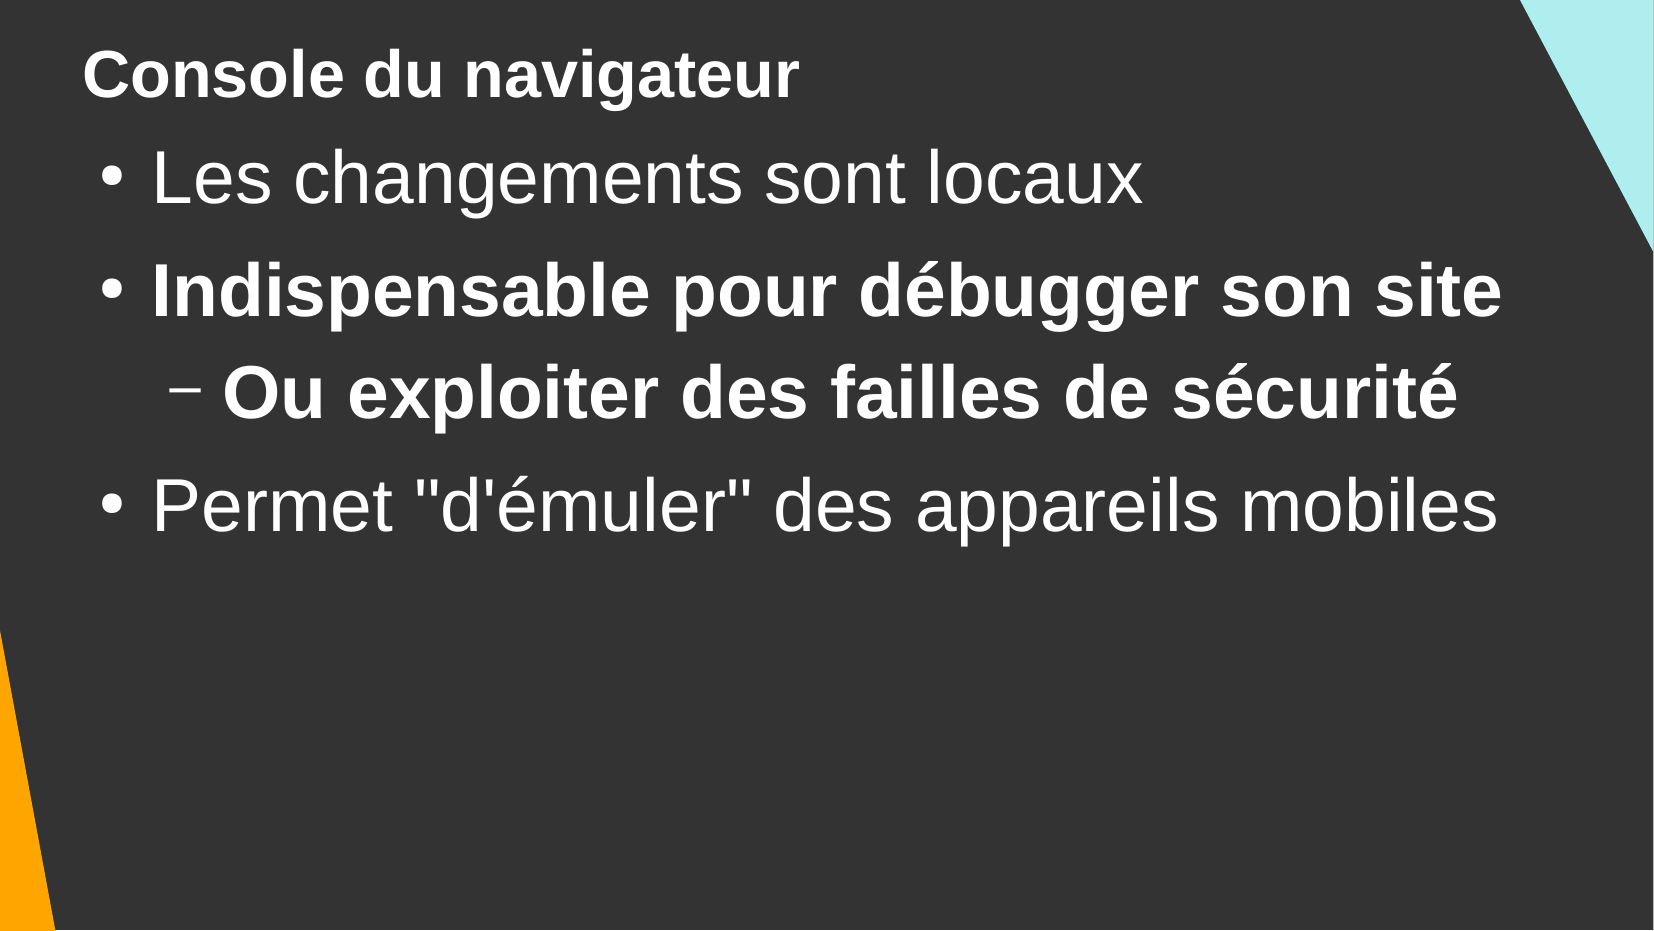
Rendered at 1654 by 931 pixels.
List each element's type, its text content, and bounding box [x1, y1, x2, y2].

title Console du navigateur [82, 37, 1571, 114]
text_box [1520, 0, 1654, 254]
list Les changements sont locaux Indispensable pour débugger son site Ou exploiter des failles de sécurité Permet "d'émuler" des appareils mobiles [80, 135, 1605, 579]
text_box [0, 630, 56, 931]
